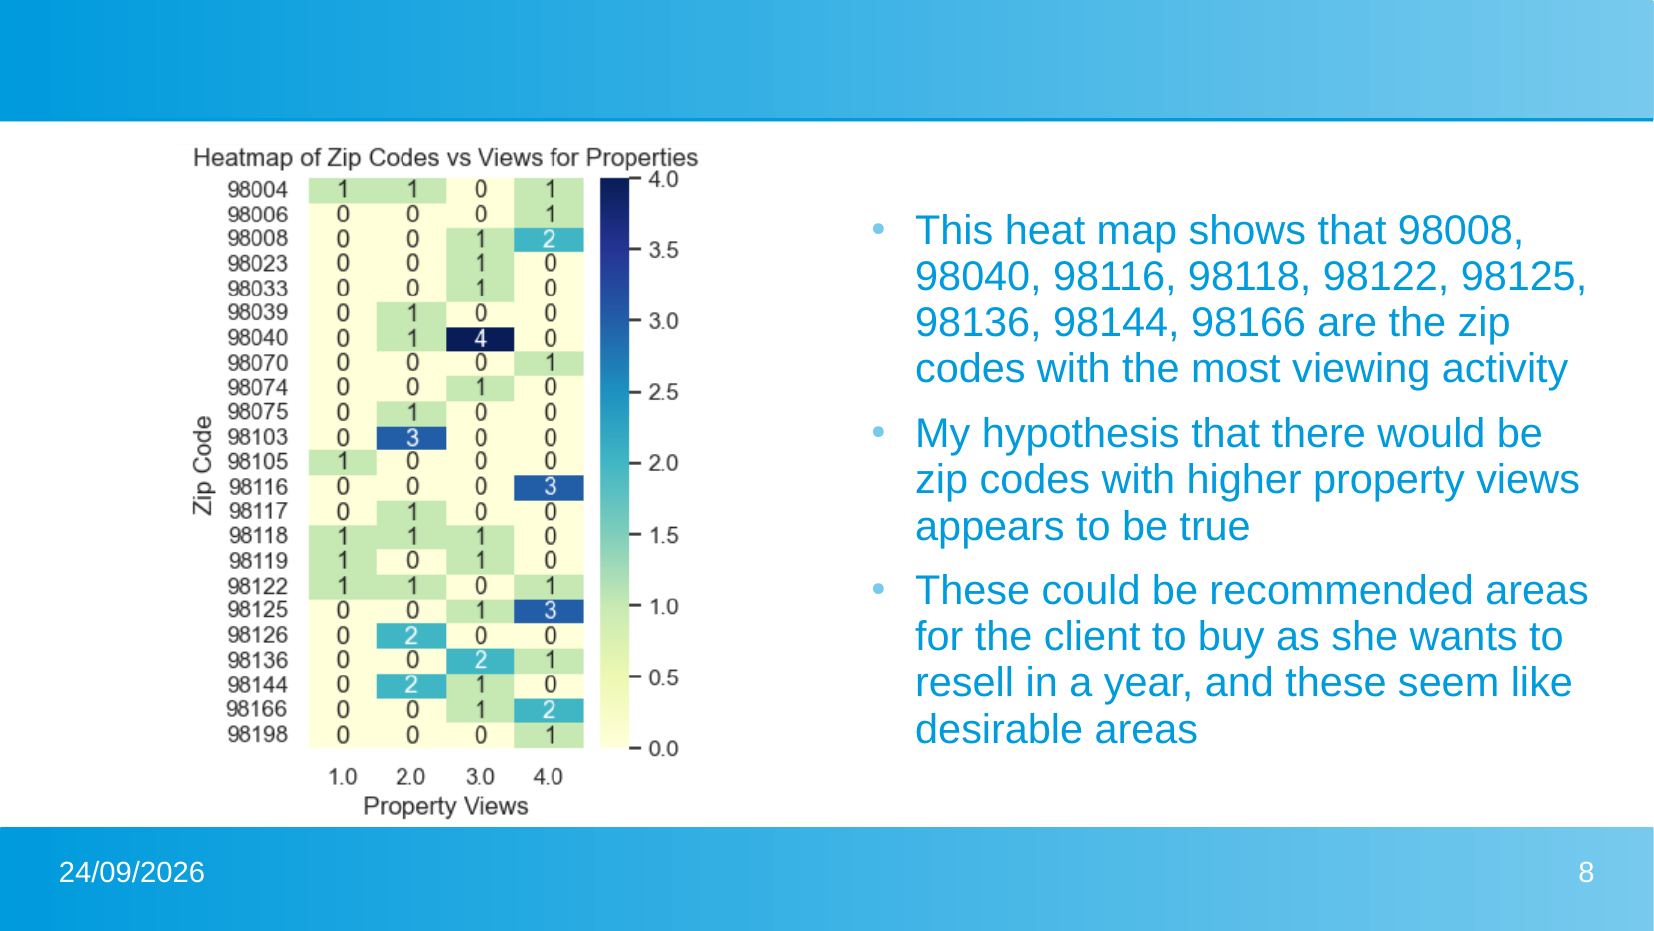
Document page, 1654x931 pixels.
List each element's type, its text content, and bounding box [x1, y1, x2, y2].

picture [177, 144, 704, 827]
list This heat map shows that 98008, 98040, 98116, 98118, 98122, 98125, 98136, 98144, 98166 are the zip codes with the most viewing activity My hypothesis that there would be zip codes with higher property views appears to be true These could be recommended areas for the client to buy as she wants to resell in a year, and these seem like desirable areas [856, 206, 1595, 768]
title [59, 29, 1595, 108]
